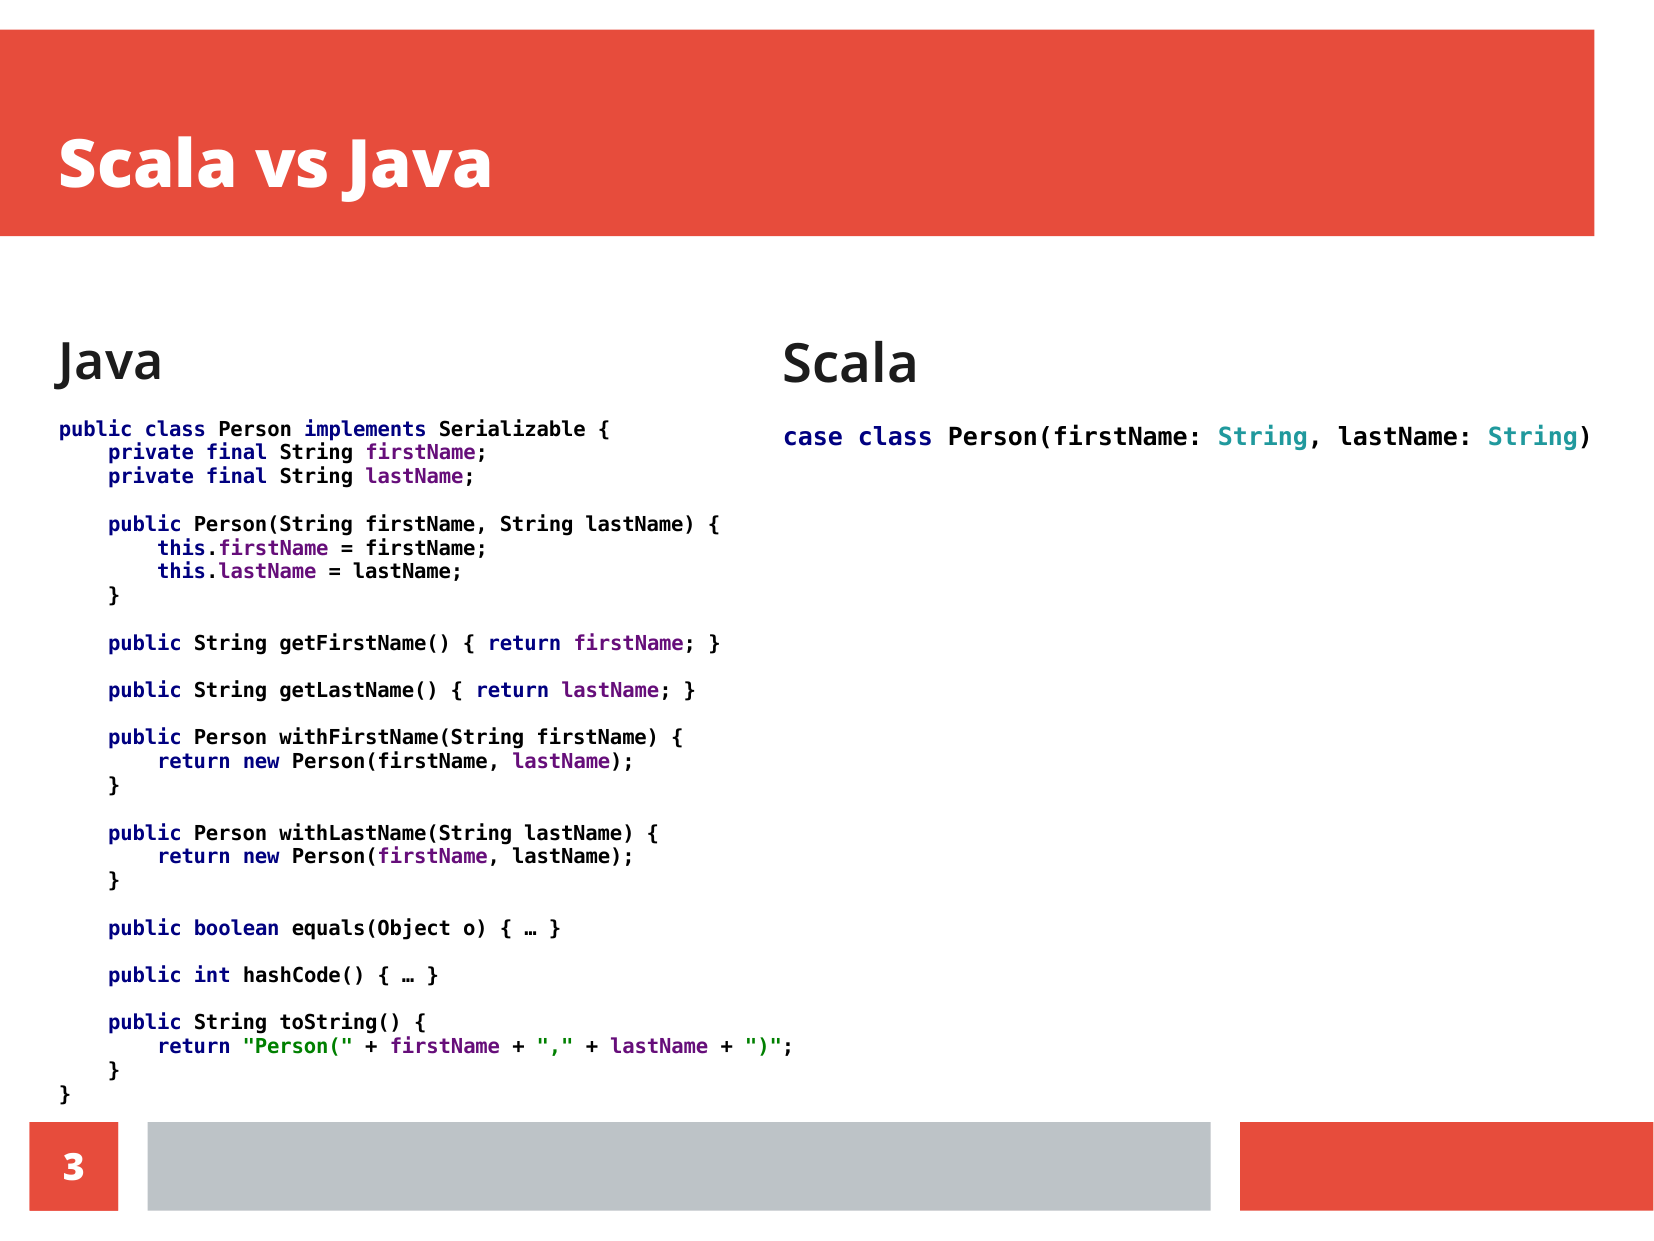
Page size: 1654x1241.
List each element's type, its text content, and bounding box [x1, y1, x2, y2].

title Scala vs Java [59, 59, 1595, 207]
list Scala case class Person(firstName: String, lastName: String) [782, 324, 1596, 462]
list Java public class Person implements Serializable { private final String firstName; private final String lastName; public Person(String firstName, String lastName) { this.firstName = firstName; this.lastName = lastName; } public String getFirstName() { return firstName; } public String getLastName() { return lastName; } public Person withFirstName(String firstName) { return new Person(firstName, lastName); } public Person withLastName(String lastName) { return new Person(firstName, lastName); } public boolean equals(Object o) { … } public int hashCode() { … } public String toString() { return "Person(" + firstName + "," + lastName + ")"; } } [59, 324, 796, 1115]
